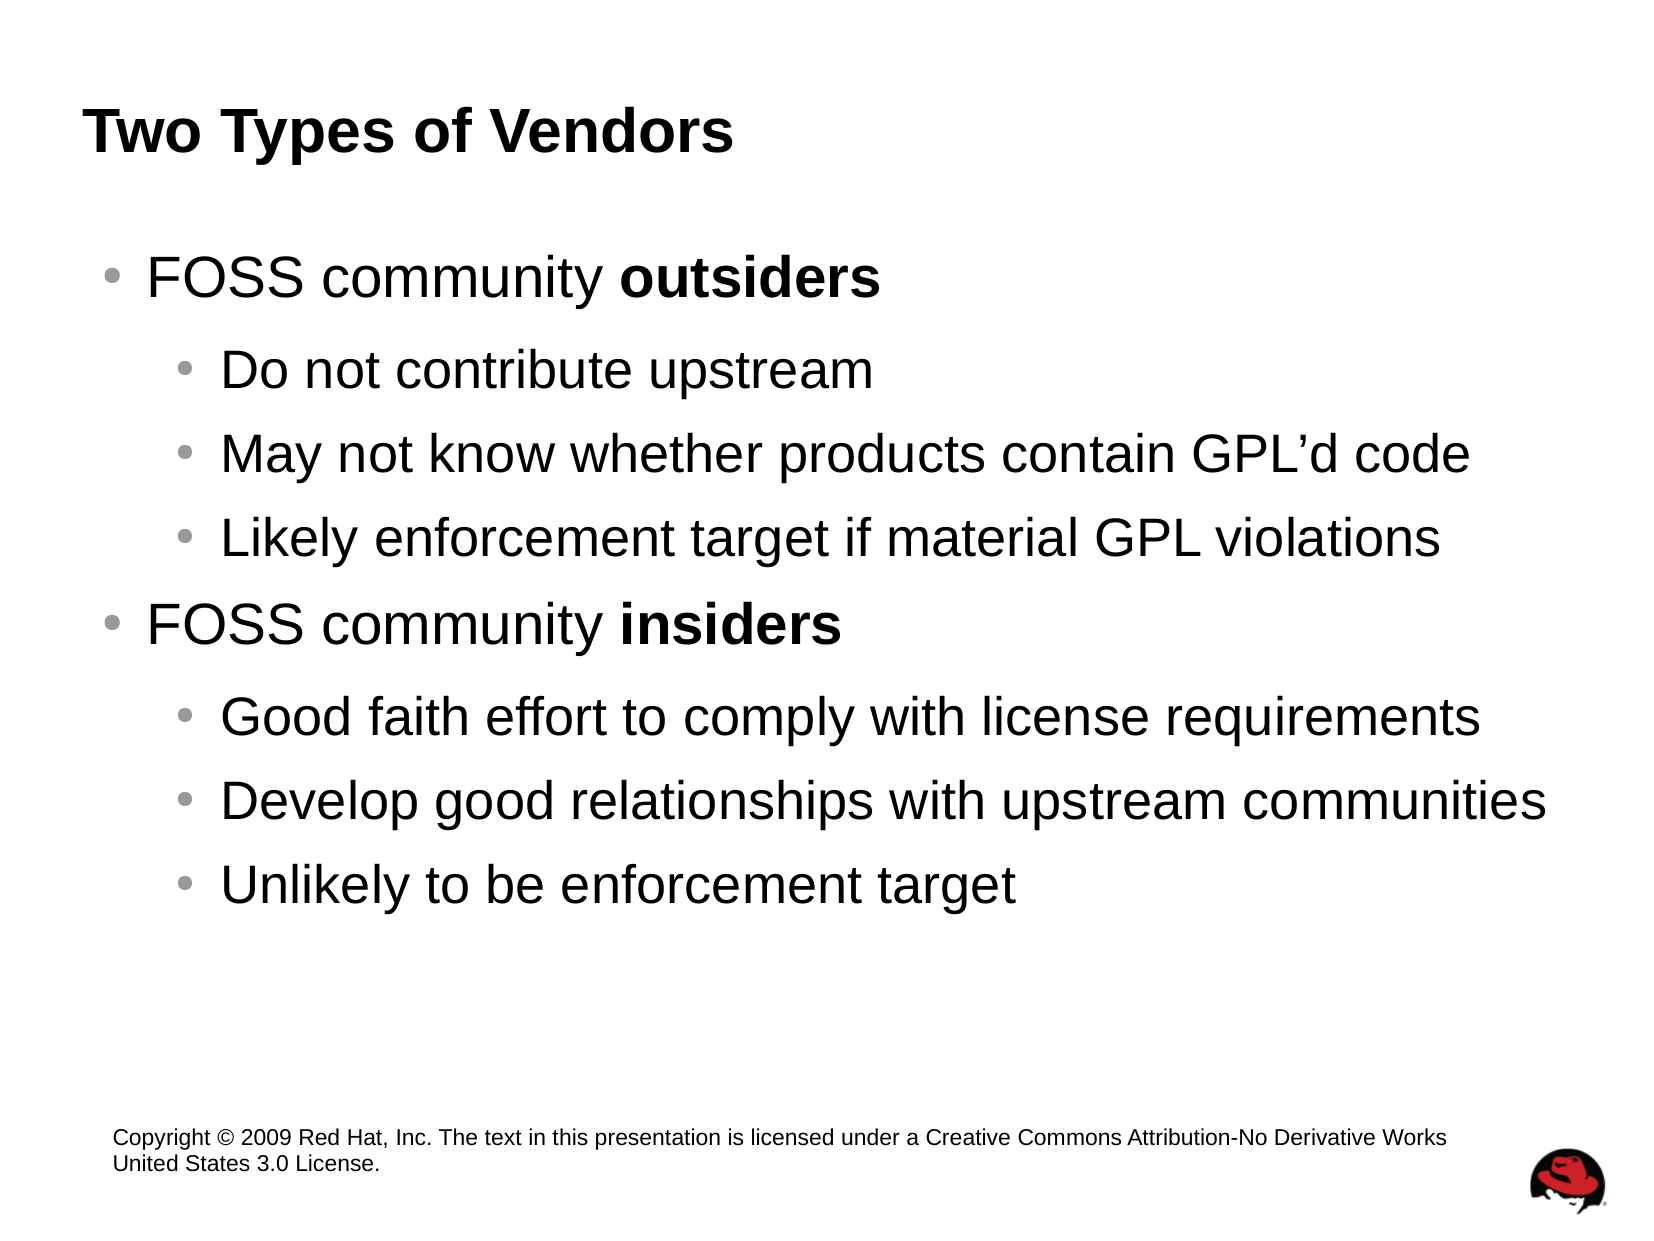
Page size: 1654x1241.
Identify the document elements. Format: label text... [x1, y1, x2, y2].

list FOSS community outsiders Do not contribute upstream May not know whether products contain GPL’d code Likely enforcement target if material GPL violations FOSS community insiders Good faith effort to comply with license requirements Develop good relationships with upstream communities Unlikely to be enforcement target [86, 244, 1576, 1024]
picture [1529, 1146, 1613, 1224]
title Two Types of Vendors [82, 45, 1571, 218]
